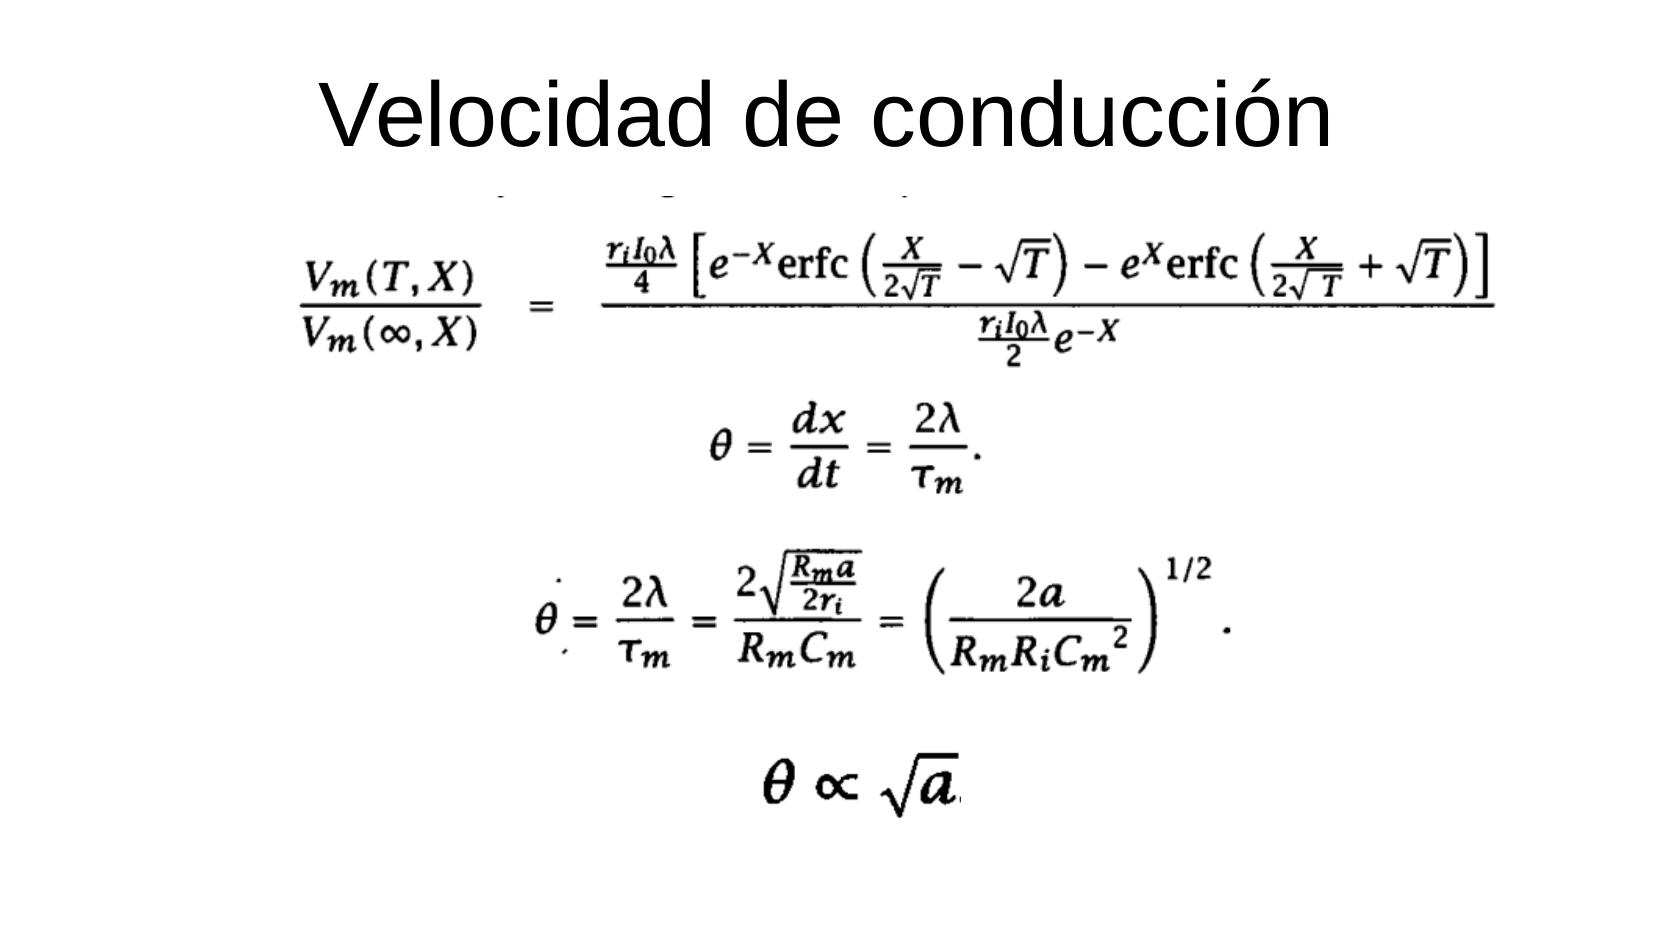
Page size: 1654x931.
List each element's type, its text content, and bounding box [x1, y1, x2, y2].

picture [264, 196, 1538, 514]
title Velocidad de conducción [82, 37, 1571, 193]
picture [487, 524, 1265, 705]
picture [750, 745, 961, 826]
